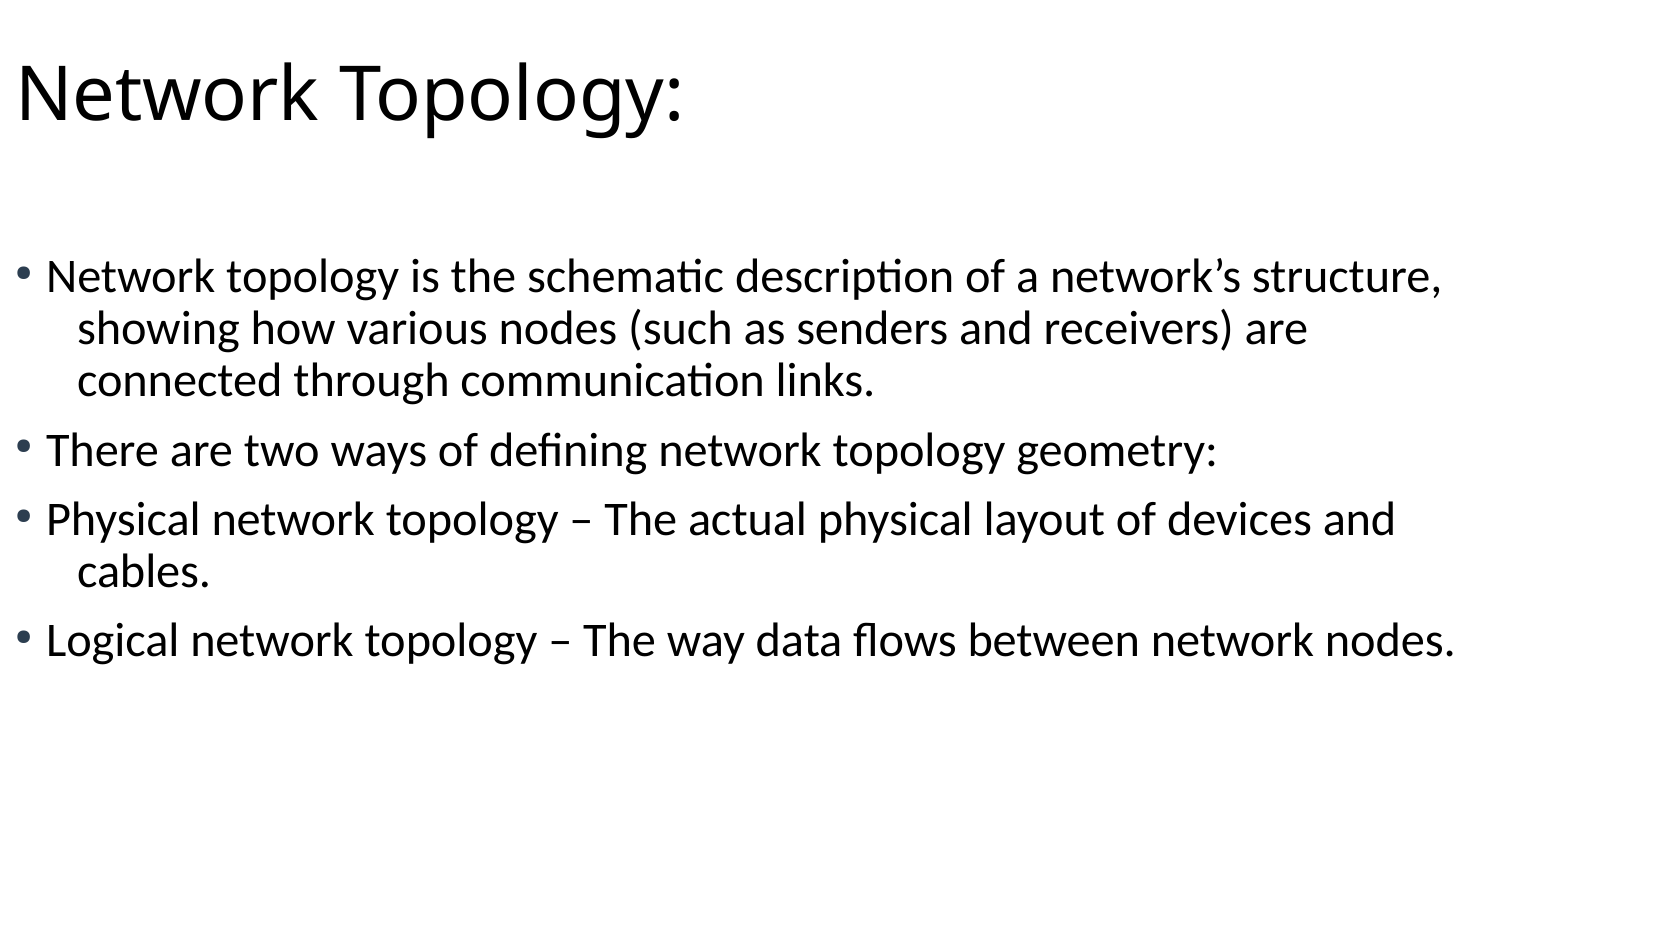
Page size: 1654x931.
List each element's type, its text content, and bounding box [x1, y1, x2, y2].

list Network topology is the schematic description of a network’s structure, showing how various nodes (such as senders and receivers) are connected through communication links. There are two ways of defining network topology geometry: Physical network topology – The actual physical layout of devices and cables. Logical network topology – The way data flows between network nodes. [0, 243, 1536, 864]
title Network Topology: [0, 36, 1536, 155]
